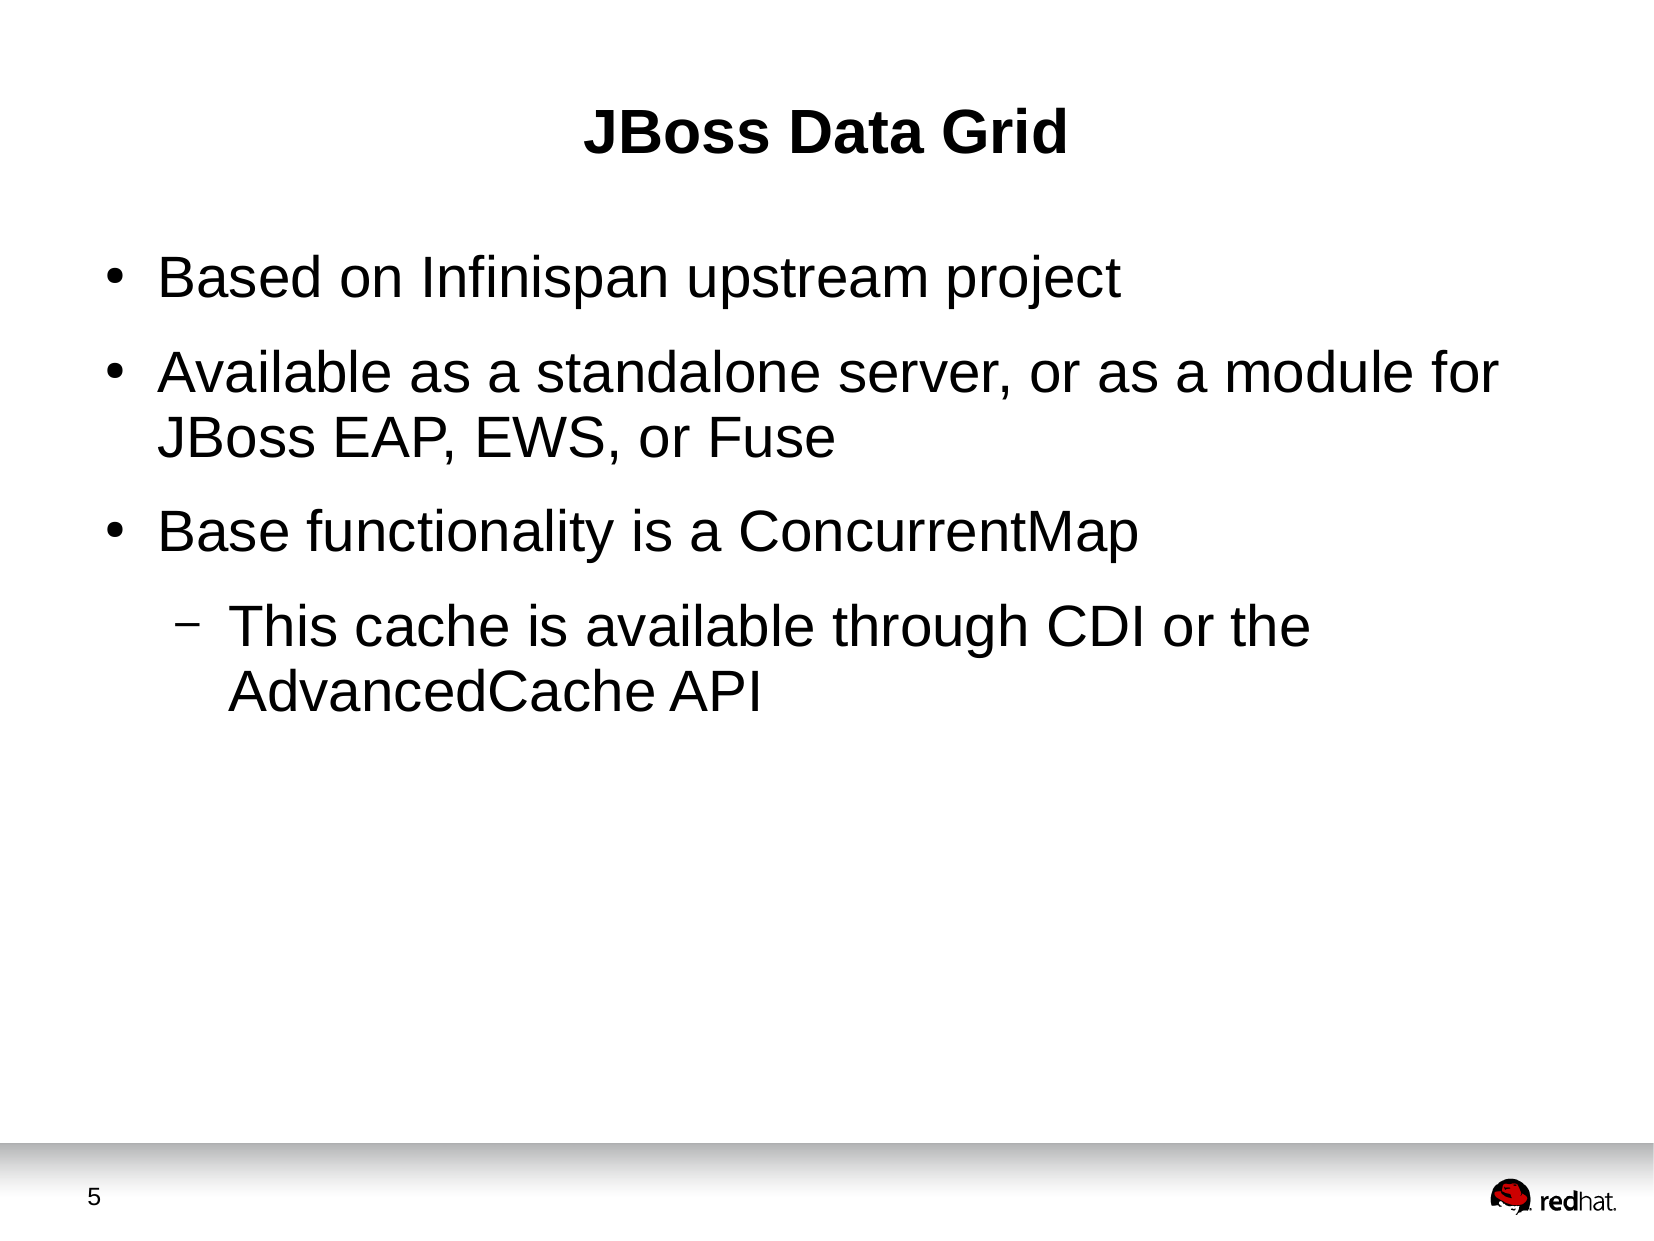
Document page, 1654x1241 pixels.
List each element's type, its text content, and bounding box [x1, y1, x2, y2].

list Based on Infinispan upstream project Available as a standalone server, or as a module for JBoss EAP, EWS, or Fuse Base functionality is a ConcurrentMap This cache is available through CDI or the AdvancedCache API [86, 244, 1576, 1127]
picture [0, 1143, 1654, 1241]
title JBoss Data Grid [82, 37, 1571, 226]
